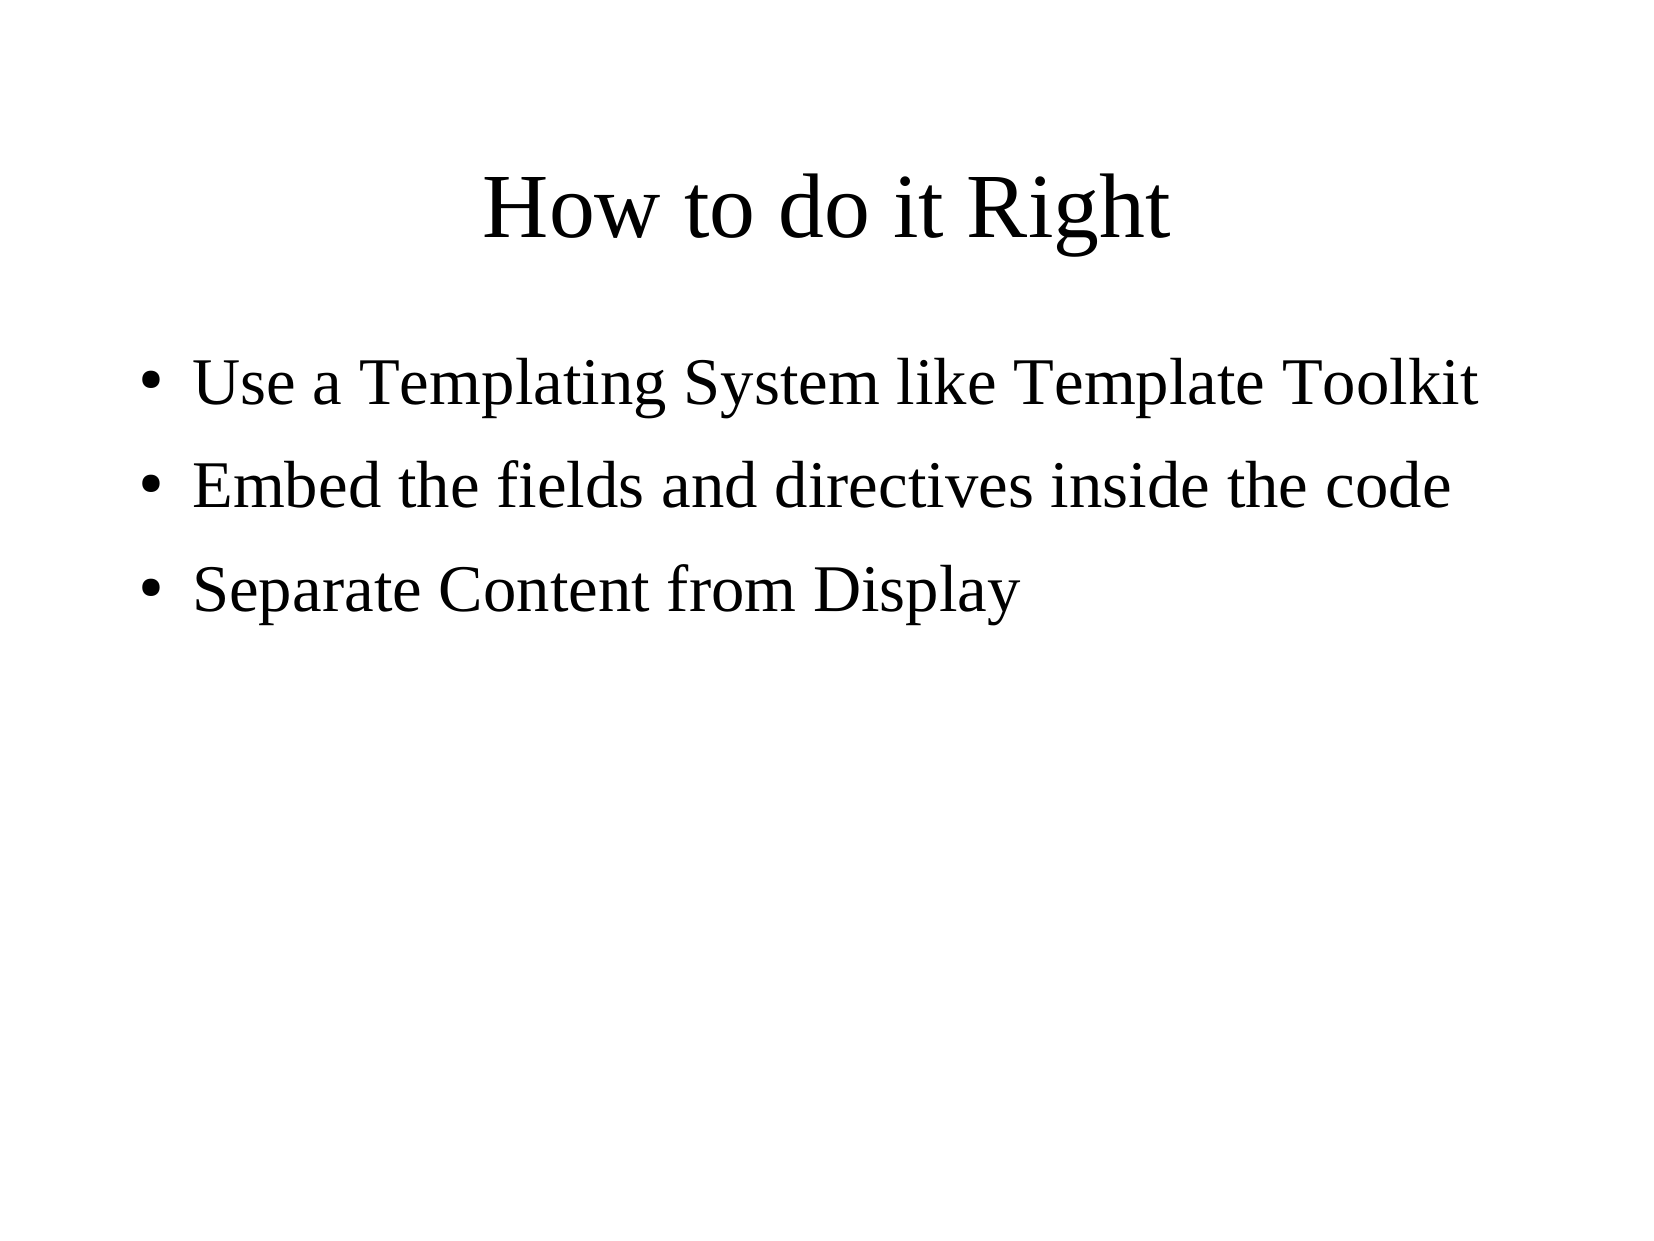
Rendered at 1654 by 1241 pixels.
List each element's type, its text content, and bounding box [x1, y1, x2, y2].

list Use a Templating System like Template Toolkit Embed the fields and directives inside the code Separate Content from Display [121, 344, 1534, 1127]
title How to do it Right [121, 102, 1534, 311]
